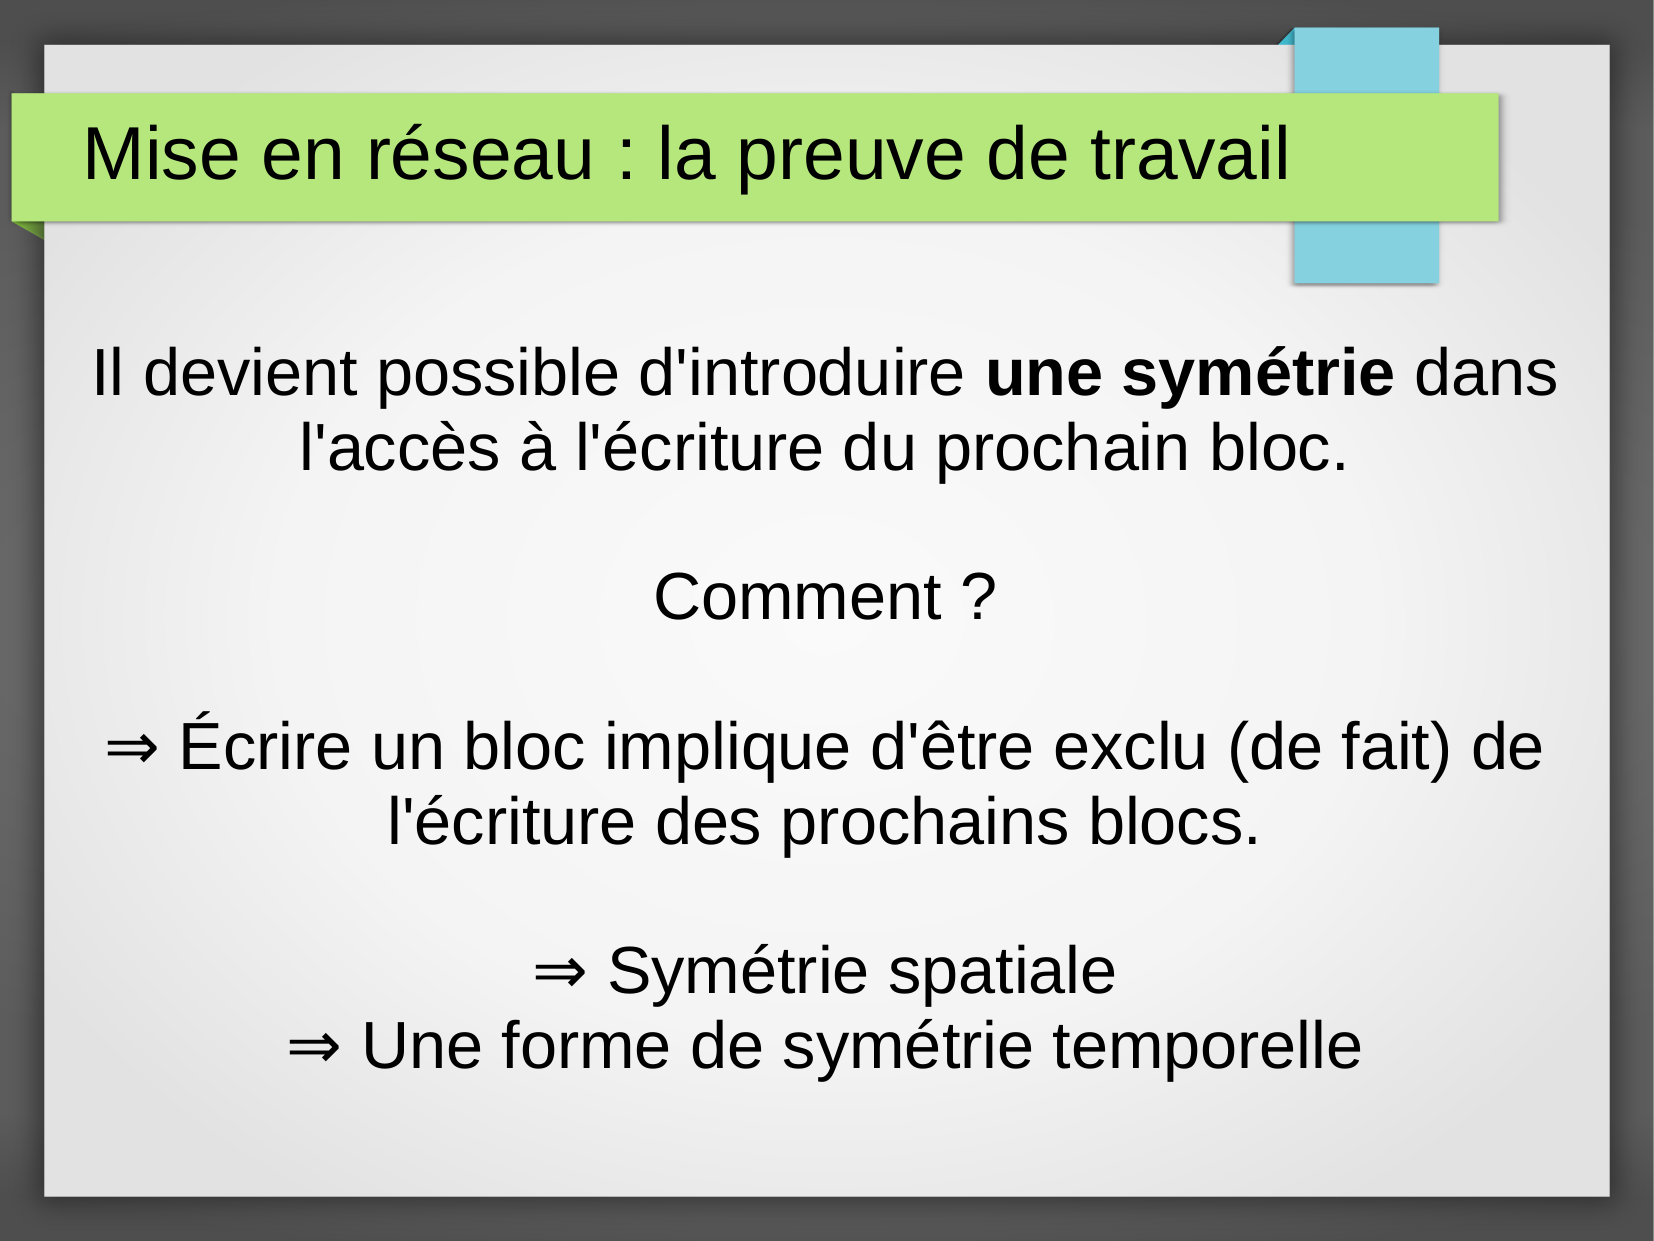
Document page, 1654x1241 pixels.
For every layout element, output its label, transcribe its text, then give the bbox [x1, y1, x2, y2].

subtitle Il devient possible d'introduire une symétrie dans l'accès à l'écriture du prochain bloc. Comment ? ⇒ Écrire un bloc implique d'être exclu (de fait) de l'écriture des prochains blocs. ⇒ Symétrie spatiale ⇒ Une forme de symétrie temporelle [81, 335, 1570, 1083]
title Mise en réseau : la preuve de travail [82, 94, 1501, 213]
picture [0, 0, 1654, 1241]
